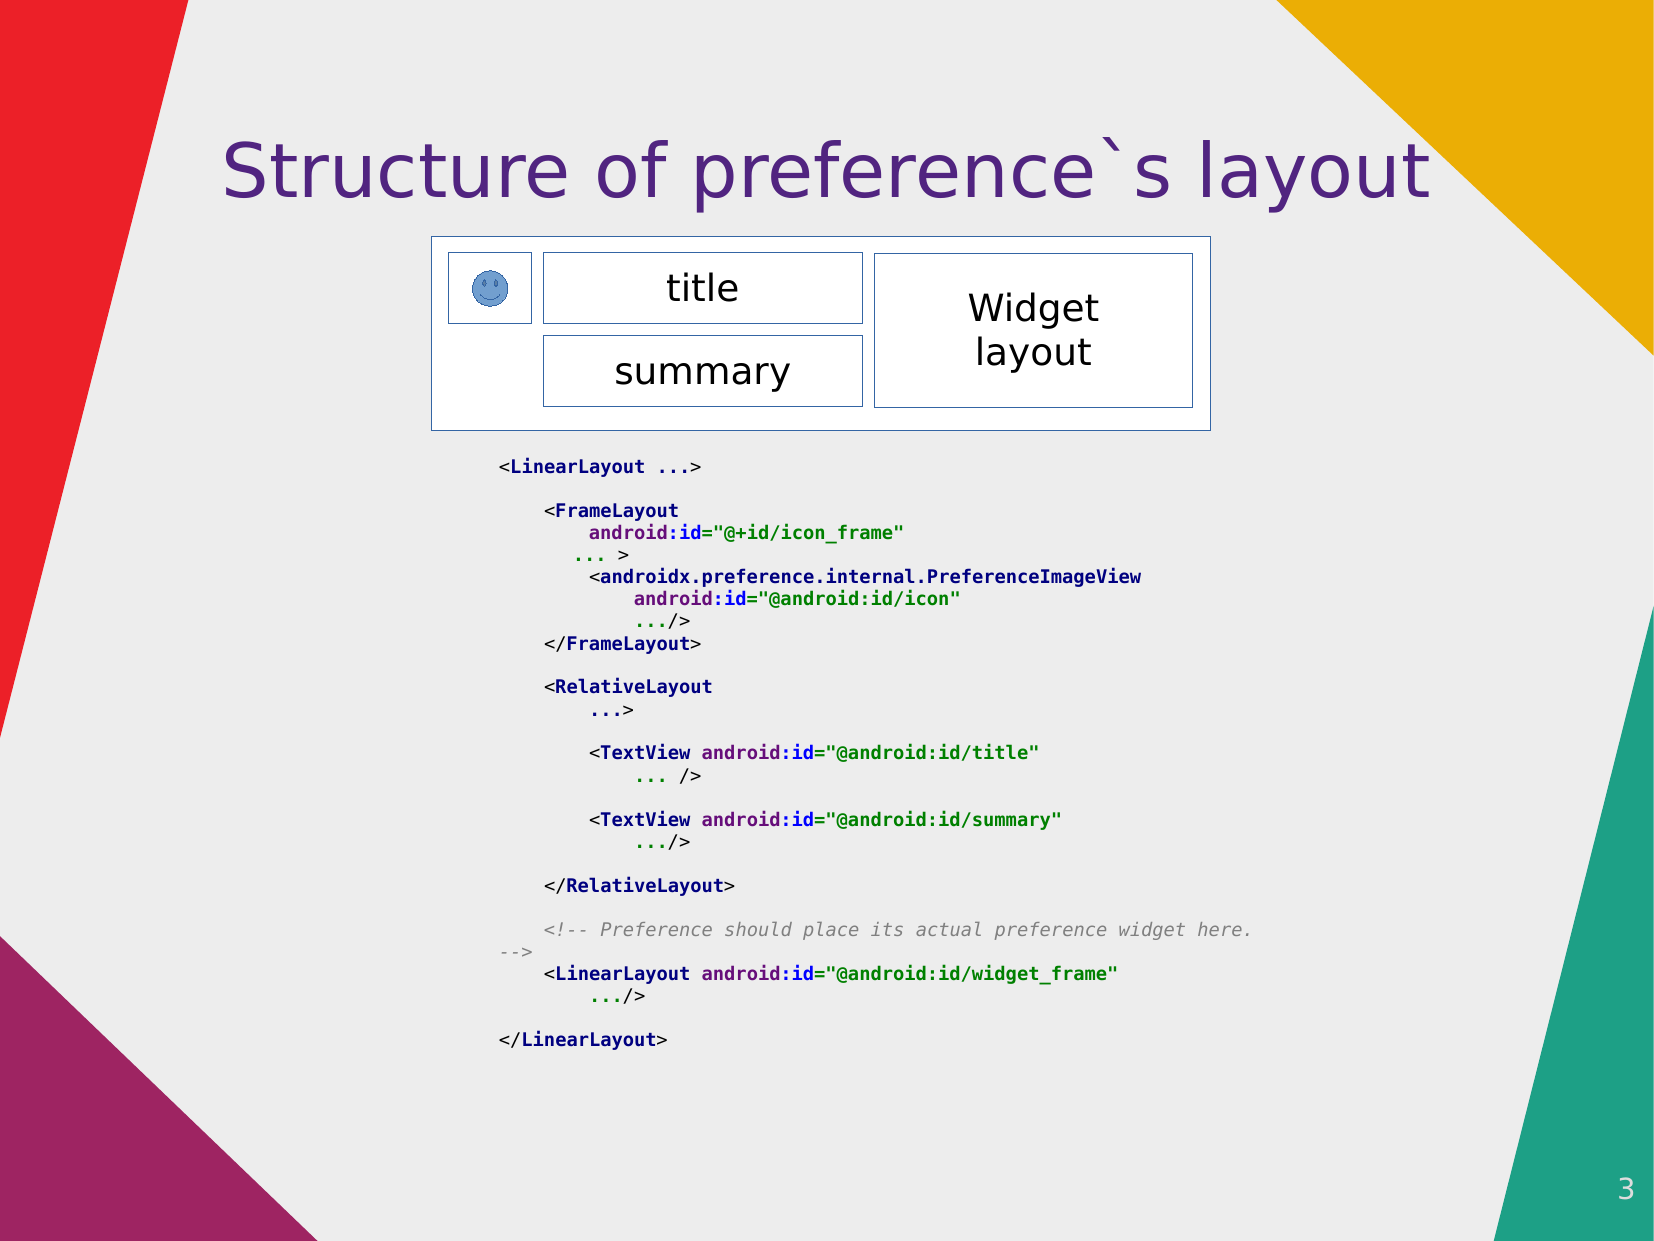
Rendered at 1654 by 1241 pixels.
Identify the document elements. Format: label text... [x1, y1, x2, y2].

text_box summary [543, 335, 863, 407]
text_box <LinearLayout ...> <FrameLayout android:id="@+id/icon_frame" ... > <androidx.preference.internal.PreferenceImageView android:id="@android:id/icon" .../> </FrameLayout> <RelativeLayout ...> <TextView android:id="@android:id/title" ... /> <TextView android:id="@android:id/summary" .../> </RelativeLayout> <!-- Preference should place its actual preference widget here. --> <LinearLayout android:id="@android:id/widget_frame" .../> </LinearLayout> [484, 448, 1276, 1229]
text_box [114, 236, 1539, 1033]
text_box title [543, 252, 863, 324]
title Structure of preference`s layout [114, 73, 1539, 271]
text_box Widget layout [874, 253, 1193, 408]
